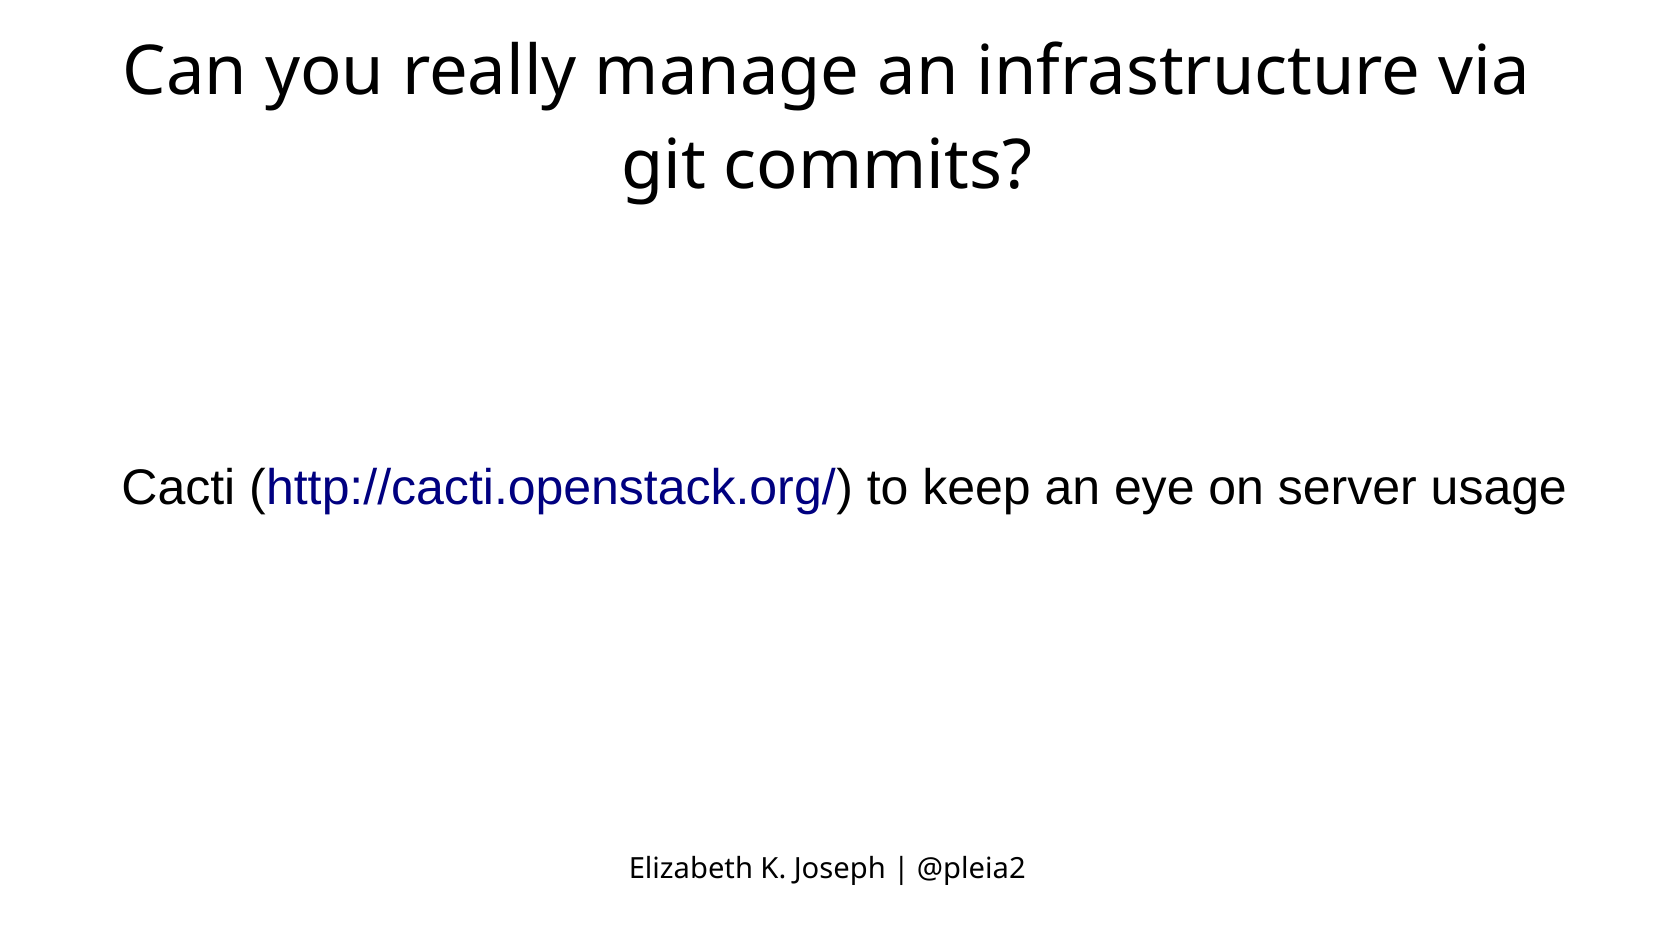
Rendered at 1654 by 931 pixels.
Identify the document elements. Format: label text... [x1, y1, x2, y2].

title Can you really manage an infrastructure via git commits? [82, 37, 1571, 193]
subtitle Cacti (http://cacti.openstack.org/) to keep an eye on server usage [82, 217, 1571, 758]
